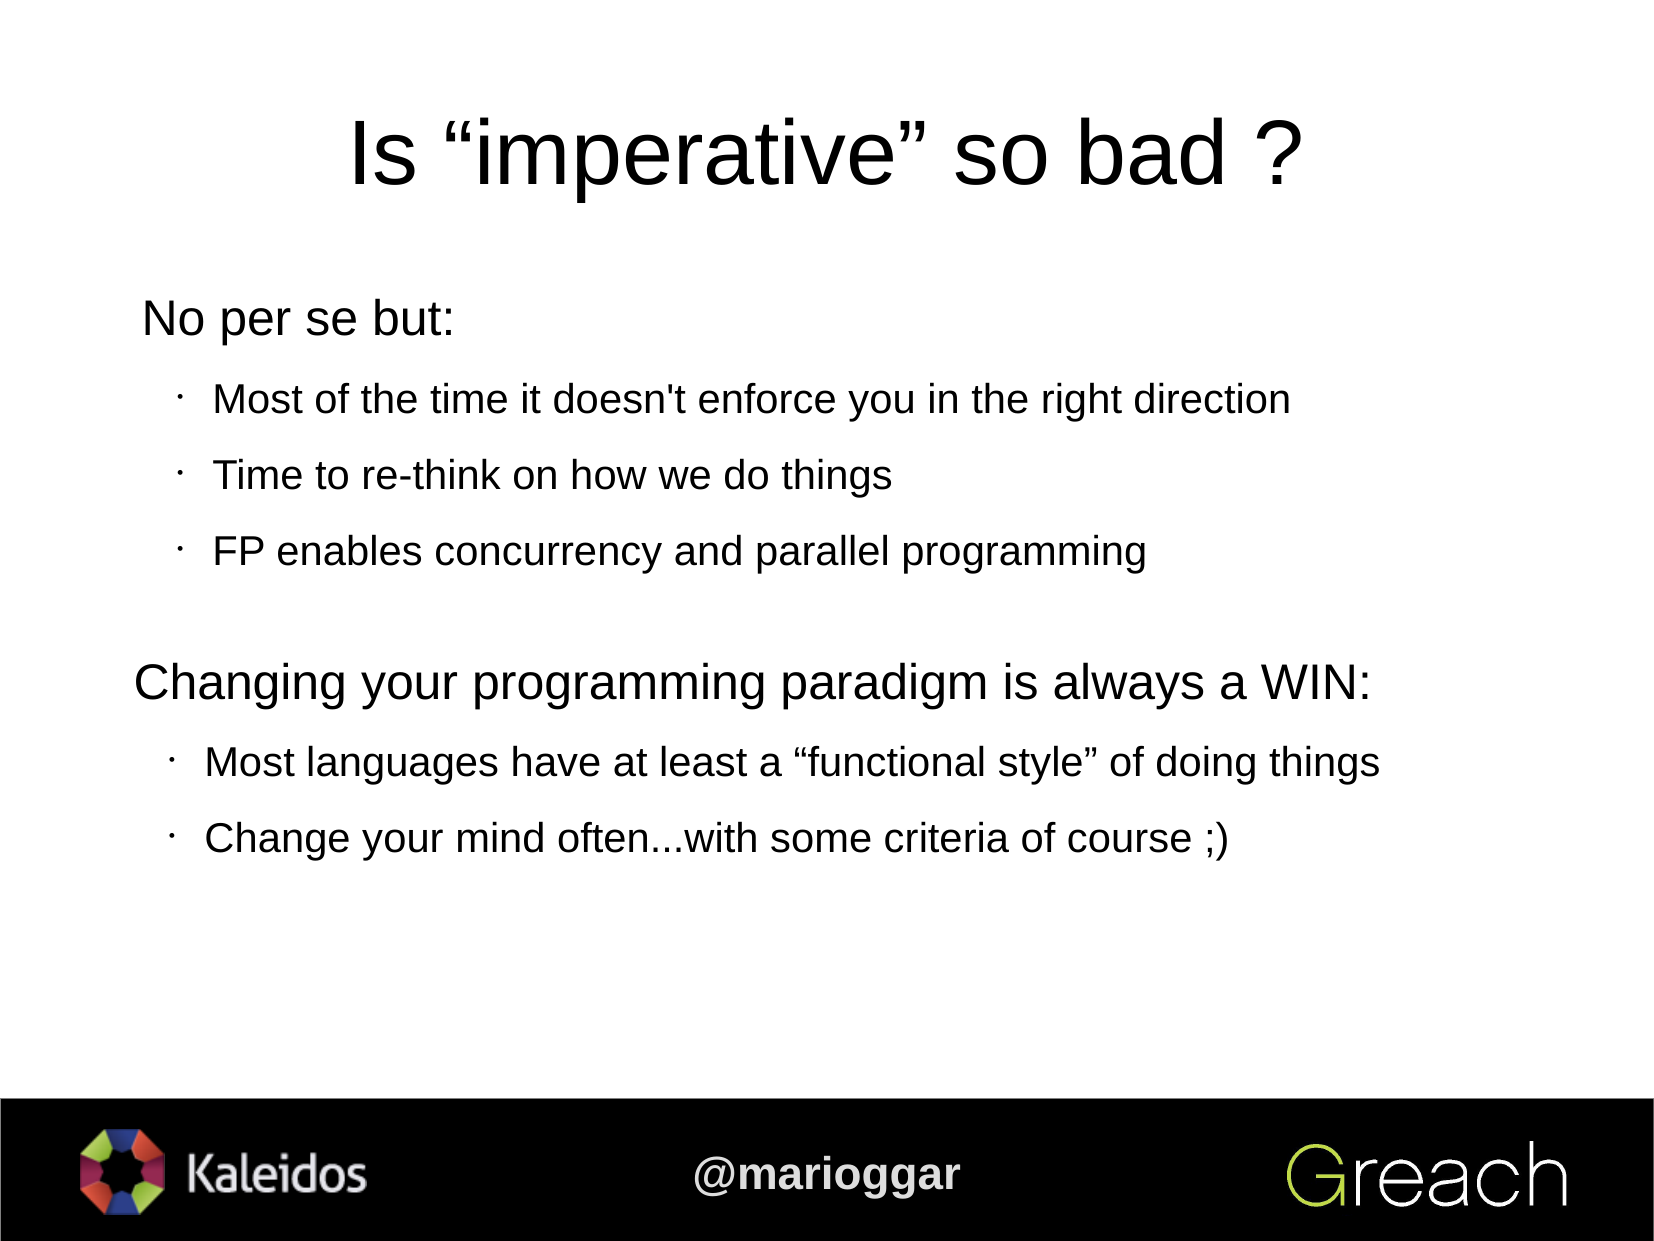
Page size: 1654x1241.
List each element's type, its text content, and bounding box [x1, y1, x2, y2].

text_box Changing your programming paradigm is always a WIN: Most languages have at least a “functional style” of doing things Change your mind often...with some criteria of course ;) [74, 653, 1530, 1002]
subtitle No per se but: Most of the time it doesn't enforce you in the right direction Time to re-think on how we do things FP enables concurrency and parallel programming [82, 290, 1538, 638]
picture [80, 1129, 367, 1215]
title Is “imperative” so bad ? [82, 49, 1571, 257]
picture [1287, 1141, 1571, 1216]
